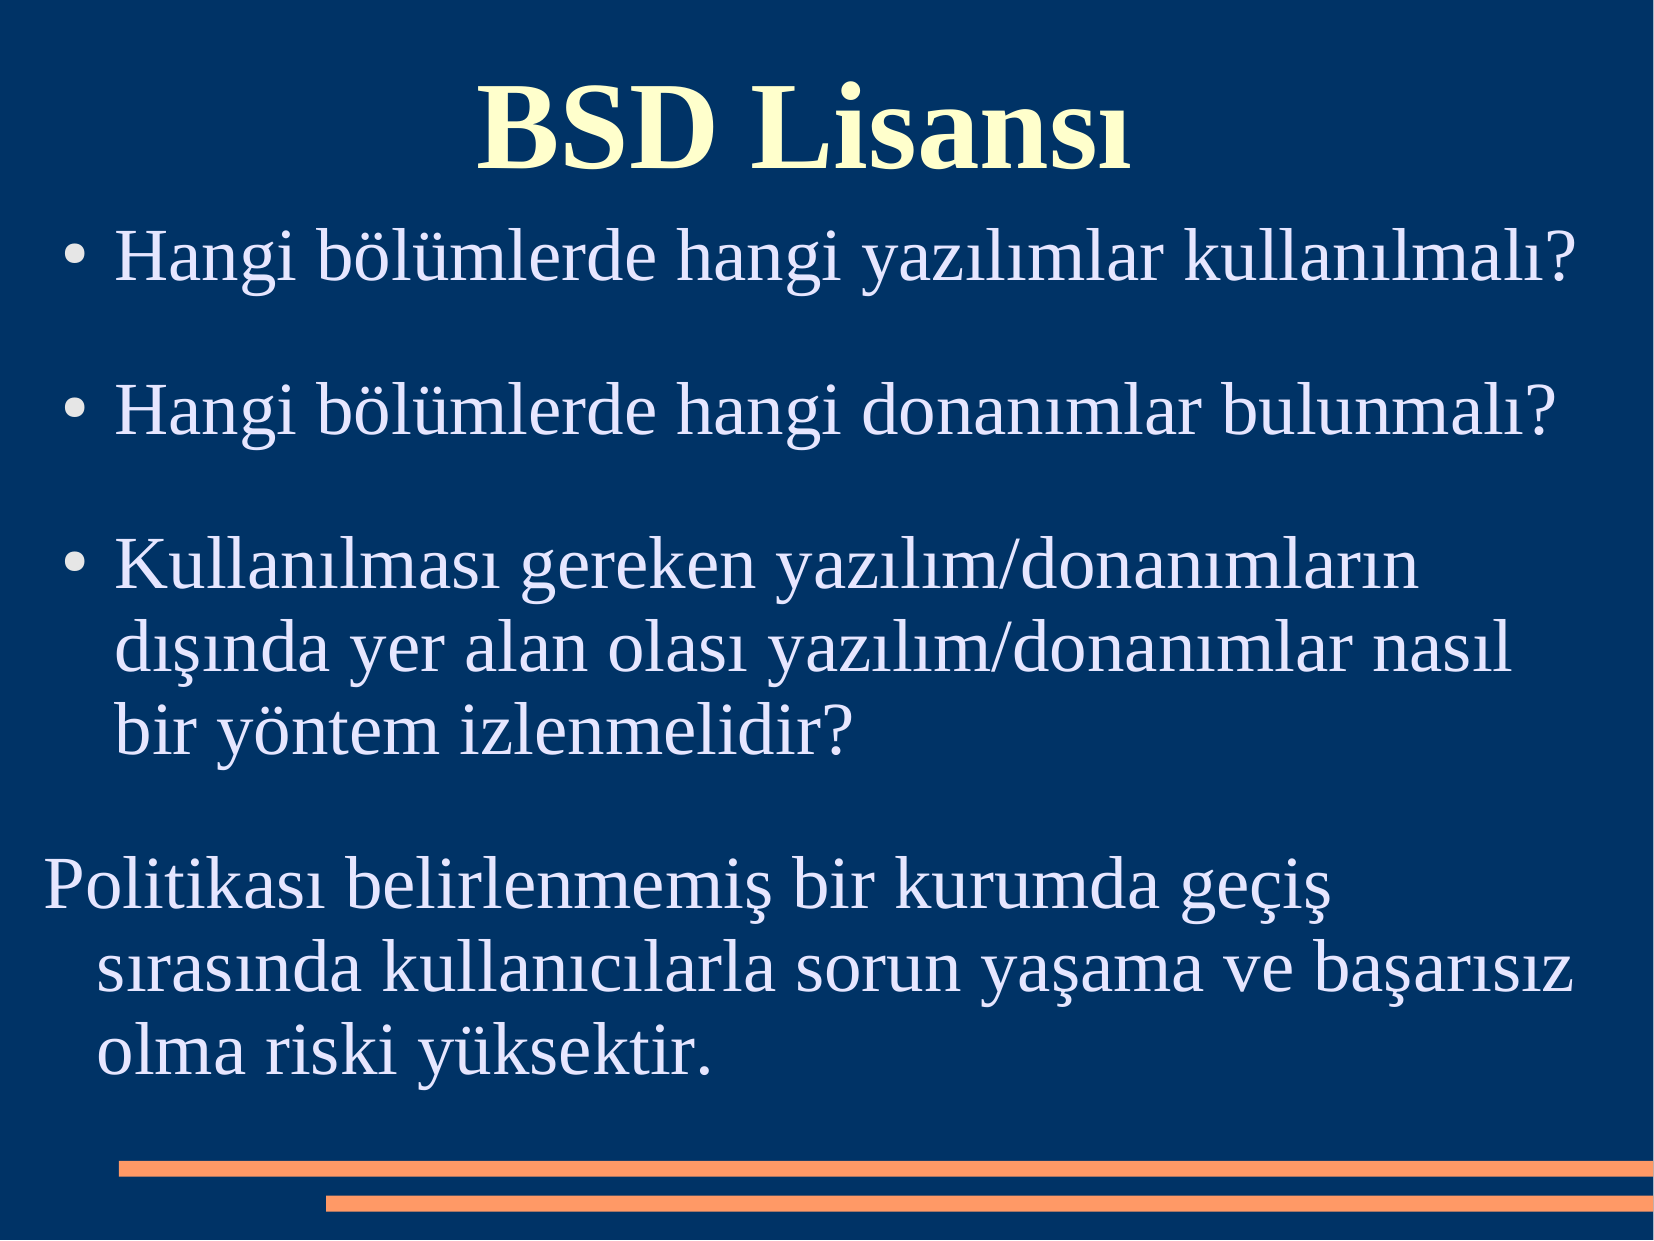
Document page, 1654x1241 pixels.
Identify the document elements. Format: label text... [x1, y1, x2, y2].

list Hangi bölümlerde hangi yazılımlar kullanılmalı? Hangi bölümlerde hangi donanımlar bulunmalı? Kullanılması gereken yazılım/donanımların dışında yer alan olası yazılım/donanımlar nasıl bir yöntem izlenmelidir? Politikası belirlenmemiş bir kurumda geçiş sırasında kullanıcılarla sorun yaşama ve başarısız olma riski yüksektir. [43, 214, 1585, 1122]
title BSD Lisansı [87, 22, 1522, 214]
